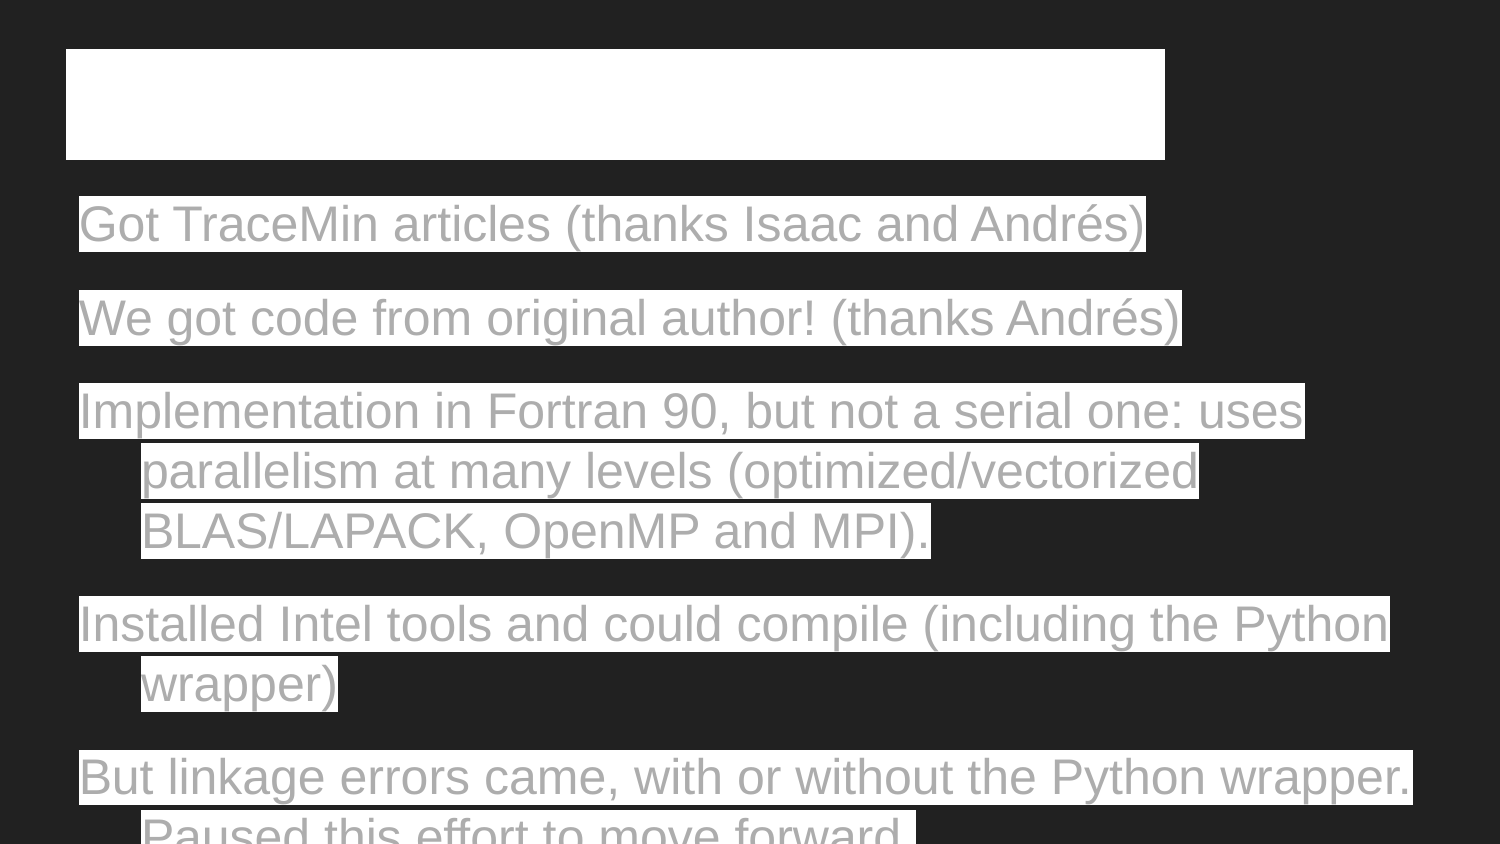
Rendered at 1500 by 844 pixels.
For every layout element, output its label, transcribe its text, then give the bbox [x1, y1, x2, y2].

title First TraceMin-Fiedler … [51, 24, 1449, 176]
list Got TraceMin articles (thanks Isaac and Andrés) We got code from original author! (thanks Andrés) Implementation in Fortran 90, but not a serial one: uses parallelism at many levels (optimized/vectorized BLAS/LAPACK, OpenMP and MPI). Installed Intel tools and could compile (including the Python wrapper) But linkage errors came, with or without the Python wrapper. Paused this effort to move forward. [51, 176, 1449, 738]
